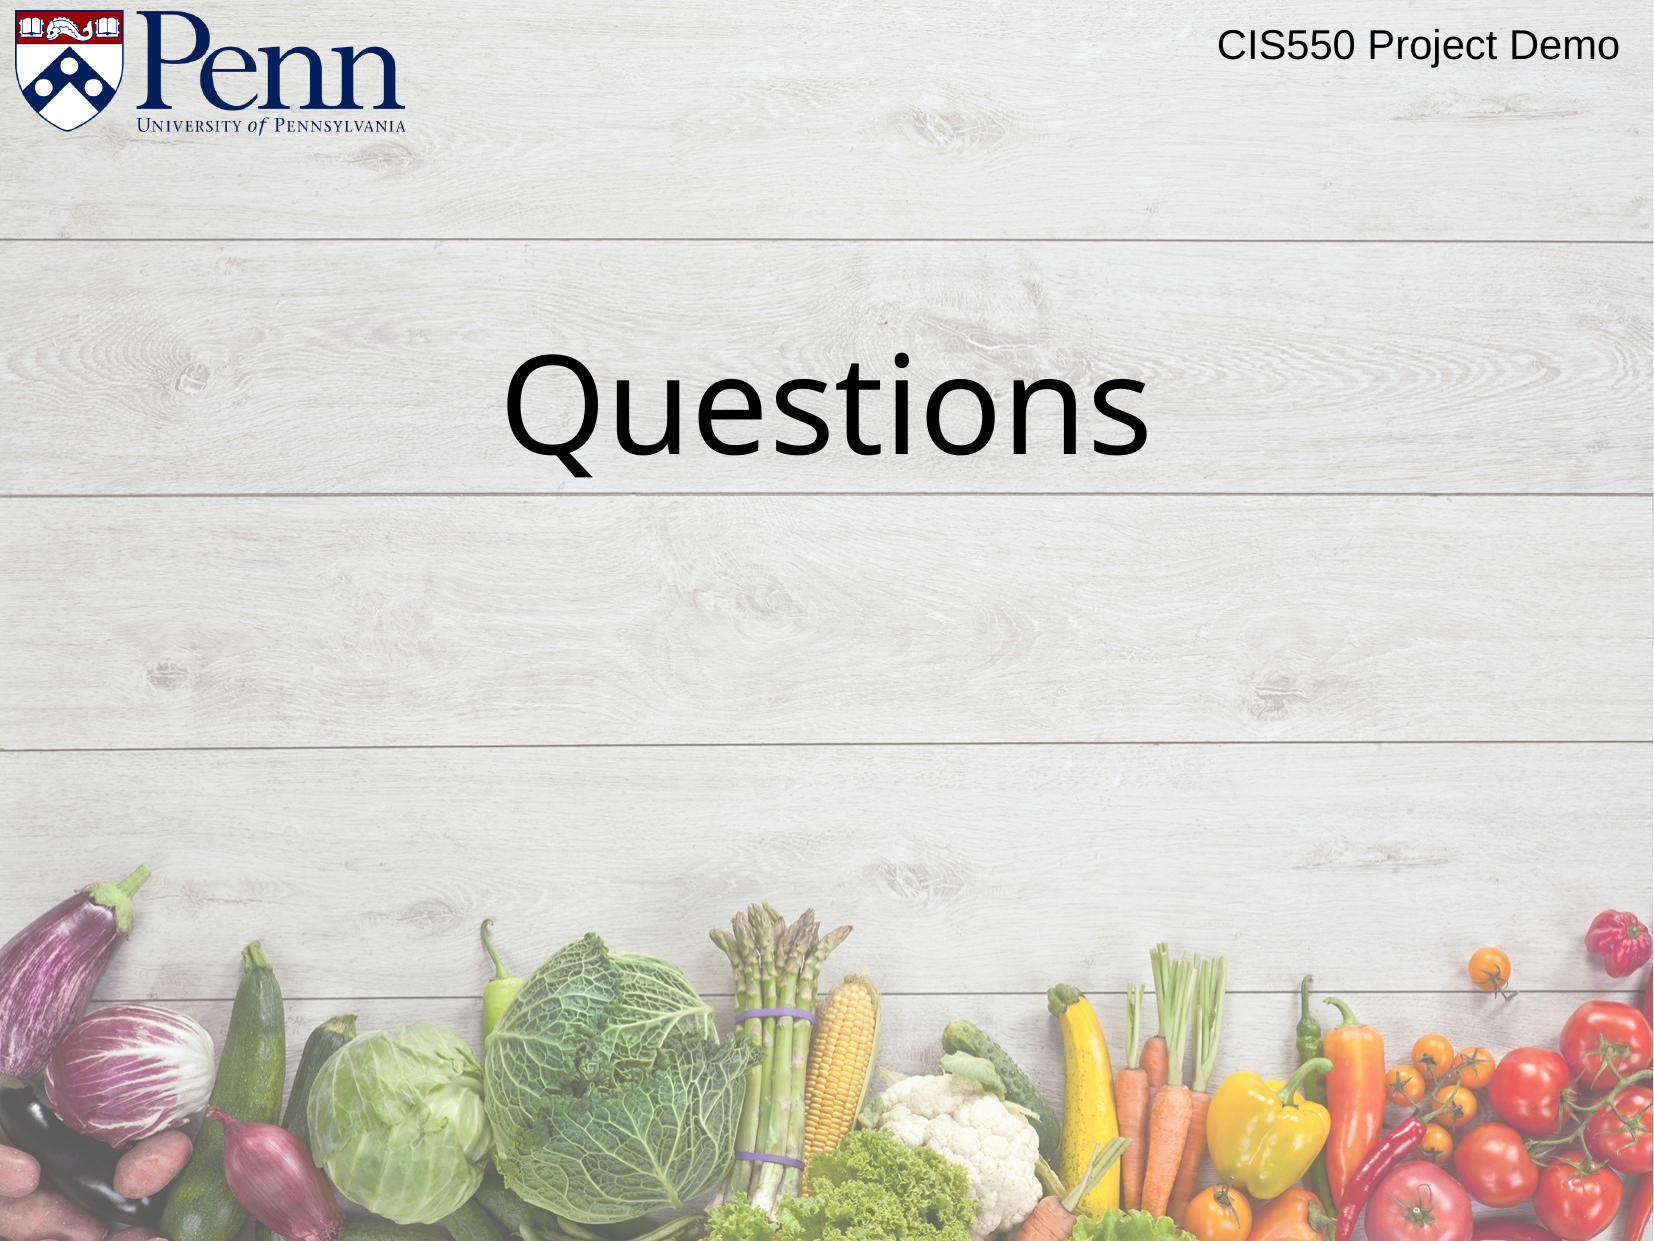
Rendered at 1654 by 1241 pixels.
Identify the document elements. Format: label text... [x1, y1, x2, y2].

picture [0, 0, 1654, 1241]
text_box CIS550 Project Demo [1202, 10, 1639, 76]
text_box Questions [82, 296, 1571, 504]
